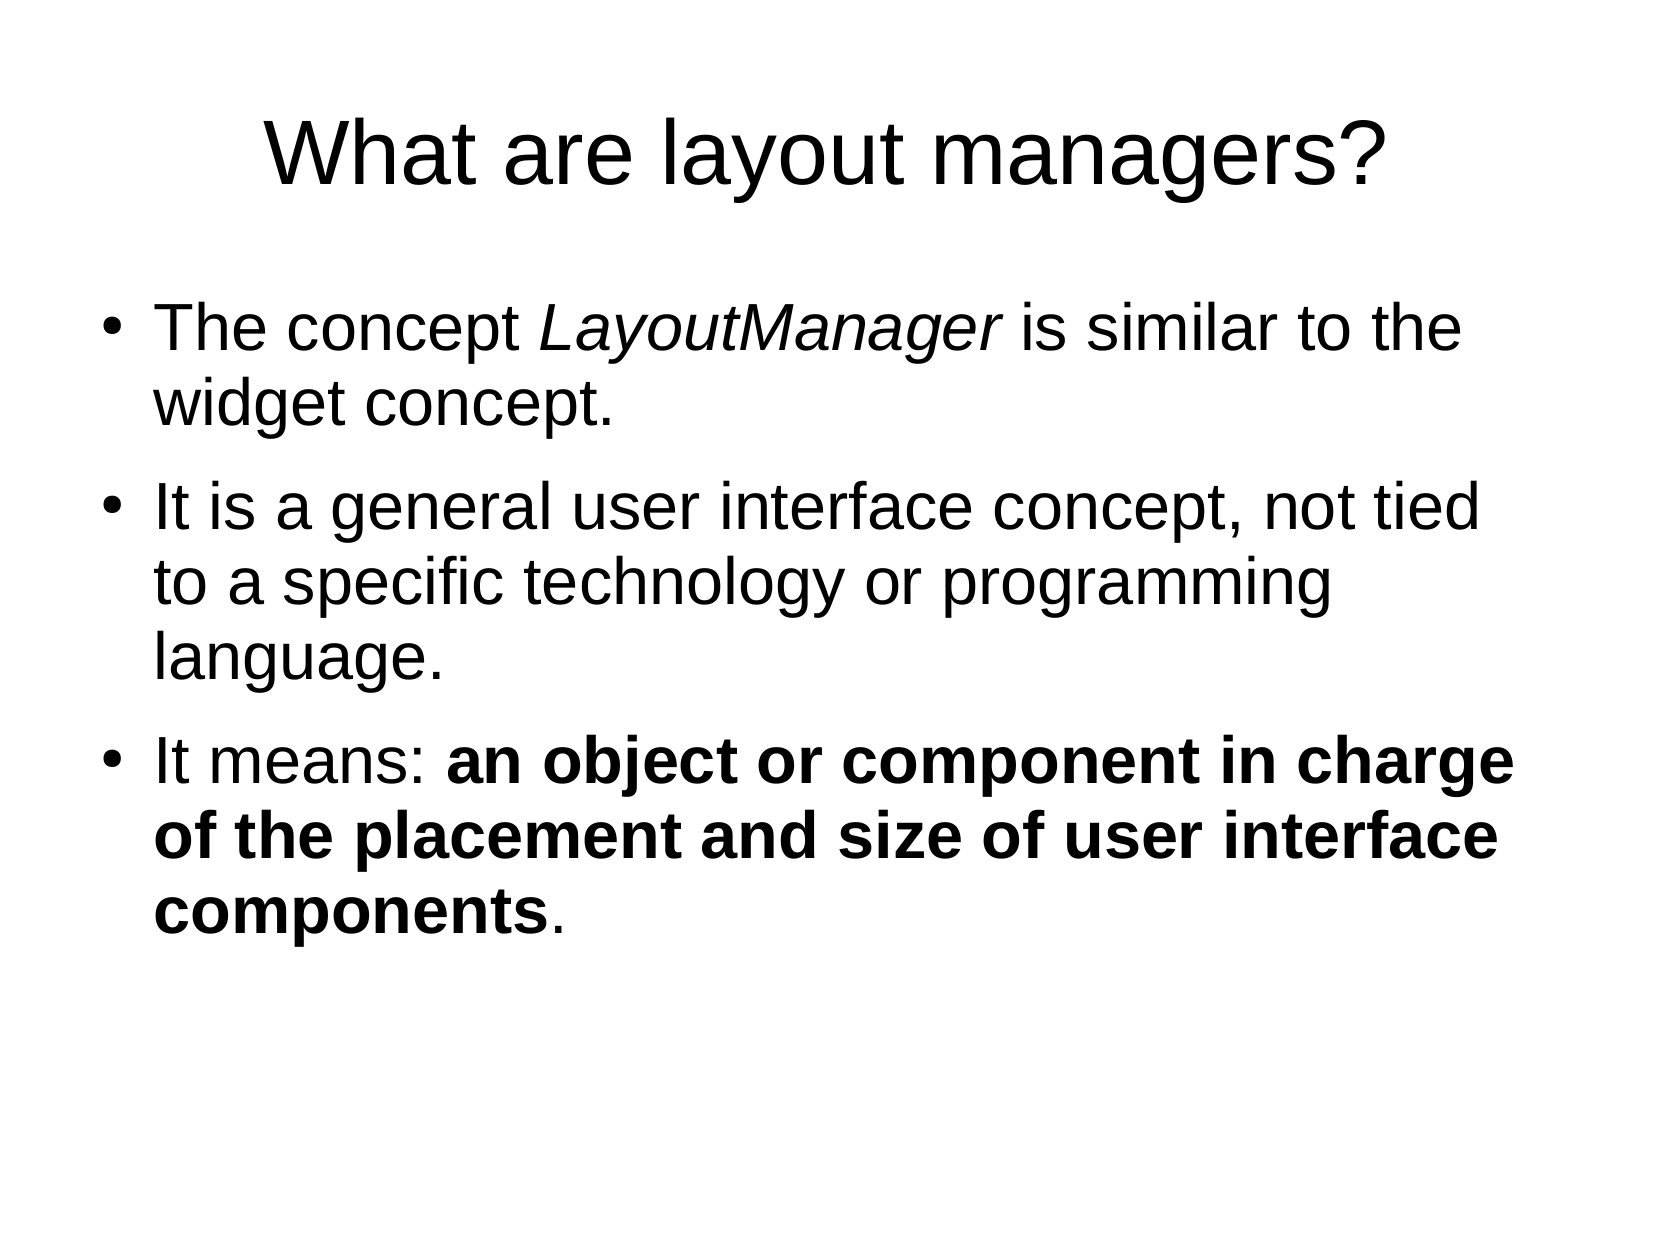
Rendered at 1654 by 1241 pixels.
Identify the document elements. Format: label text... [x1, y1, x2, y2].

title What are layout managers? [82, 49, 1571, 257]
list The concept LayoutManager is similar to the widget concept. It is a general user interface concept, not tied to a specific technology or programming language. It means: an object or component in charge of the placement and size of user interface components. [82, 290, 1538, 1010]
